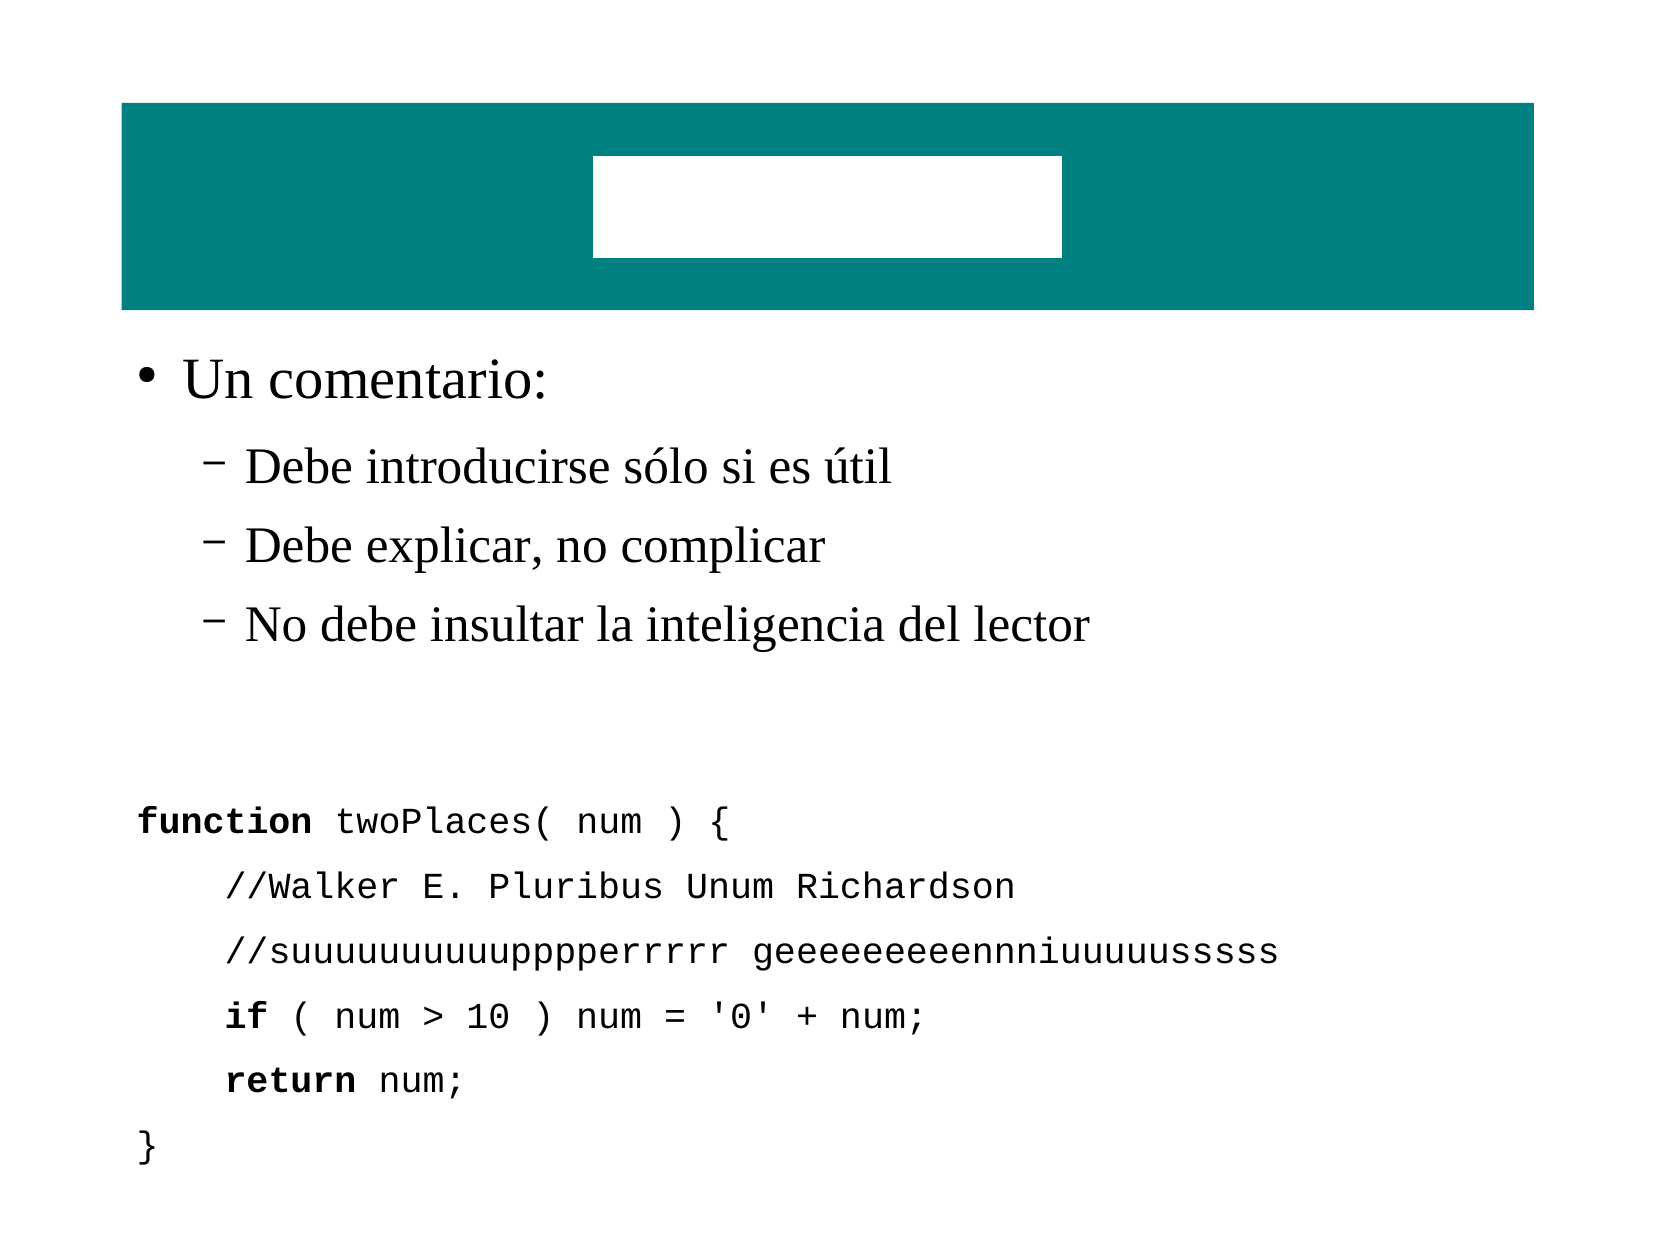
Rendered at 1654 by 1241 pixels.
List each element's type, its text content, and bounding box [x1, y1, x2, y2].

list Un comentario: Debe introducirse sólo si es útil Debe explicar, no complicar No debe insultar la inteligencia del lector function twoPlaces( num ) { //Walker E. Pluribus Unum Richardson //suuuuuuuuuupppperrrrr geeeeeeeeennniuuuuusssss if ( num > 10 ) num = '0' + num; return num; } [121, 344, 1635, 1171]
title Comentarios [121, 102, 1534, 311]
